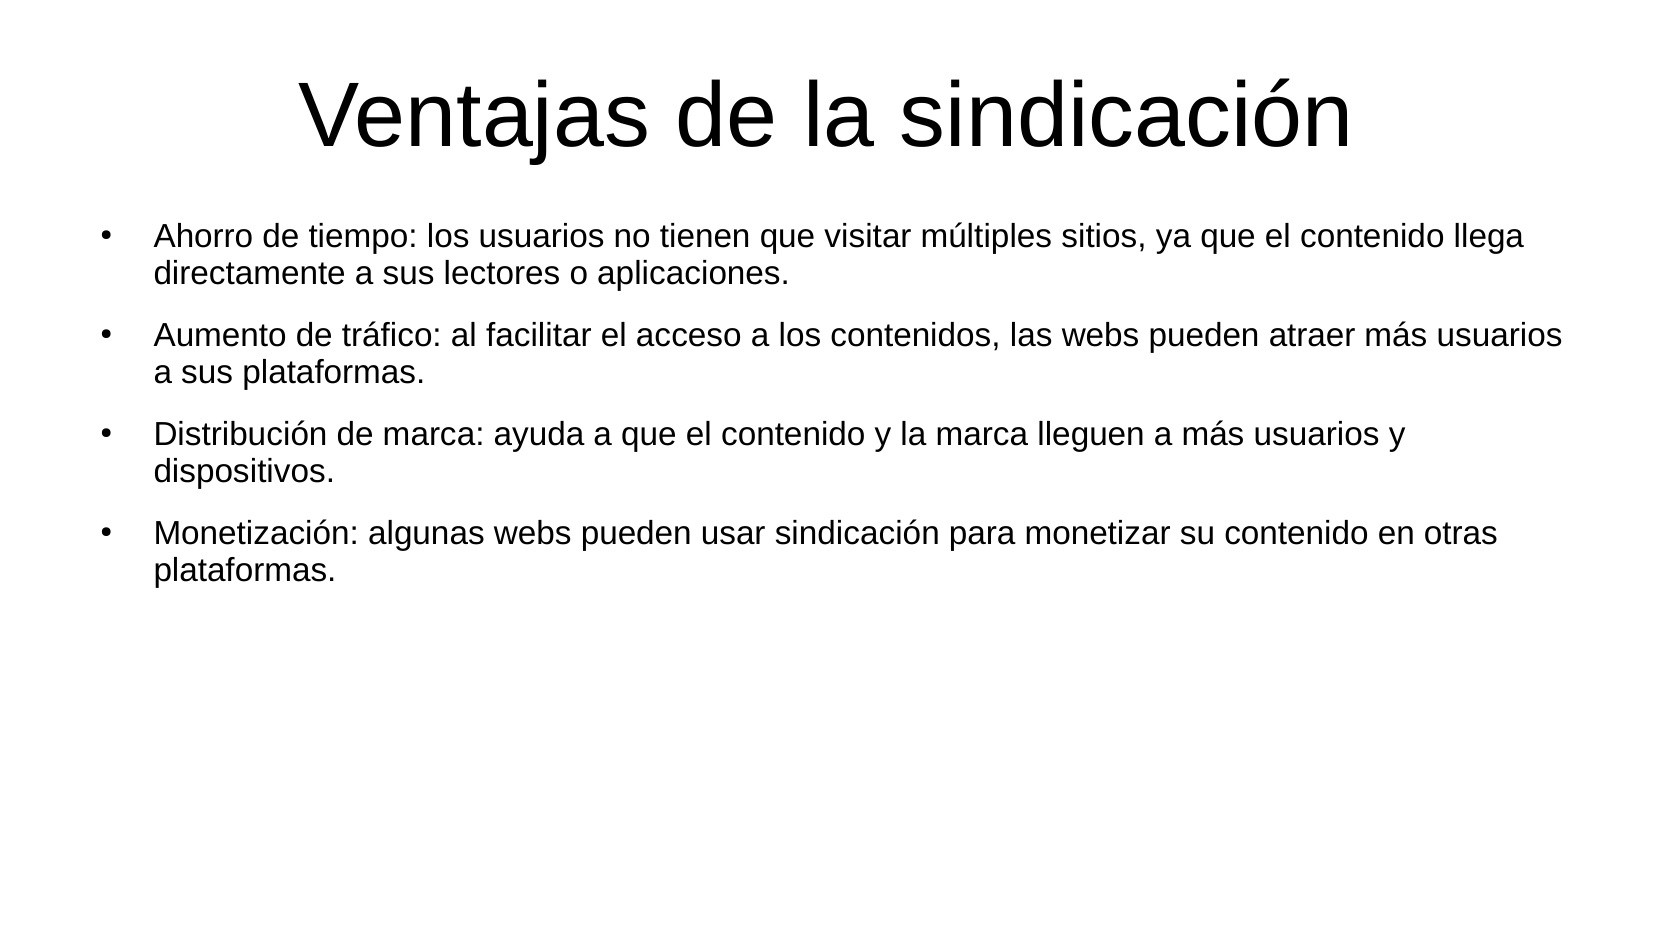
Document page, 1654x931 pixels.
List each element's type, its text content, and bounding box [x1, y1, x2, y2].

title Ventajas de la sindicación [82, 37, 1571, 193]
list Ahorro de tiempo: los usuarios no tienen que visitar múltiples sitios, ya que el contenido llega directamente a sus lectores o aplicaciones. Aumento de tráfico: al facilitar el acceso a los contenidos, las webs pueden atraer más usuarios a sus plataformas. Distribución de marca: ayuda a que el contenido y la marca lleguen a más usuarios y dispositivos. Monetización: algunas webs pueden usar sindicación para monetizar su contenido en otras plataformas. [82, 217, 1571, 758]
